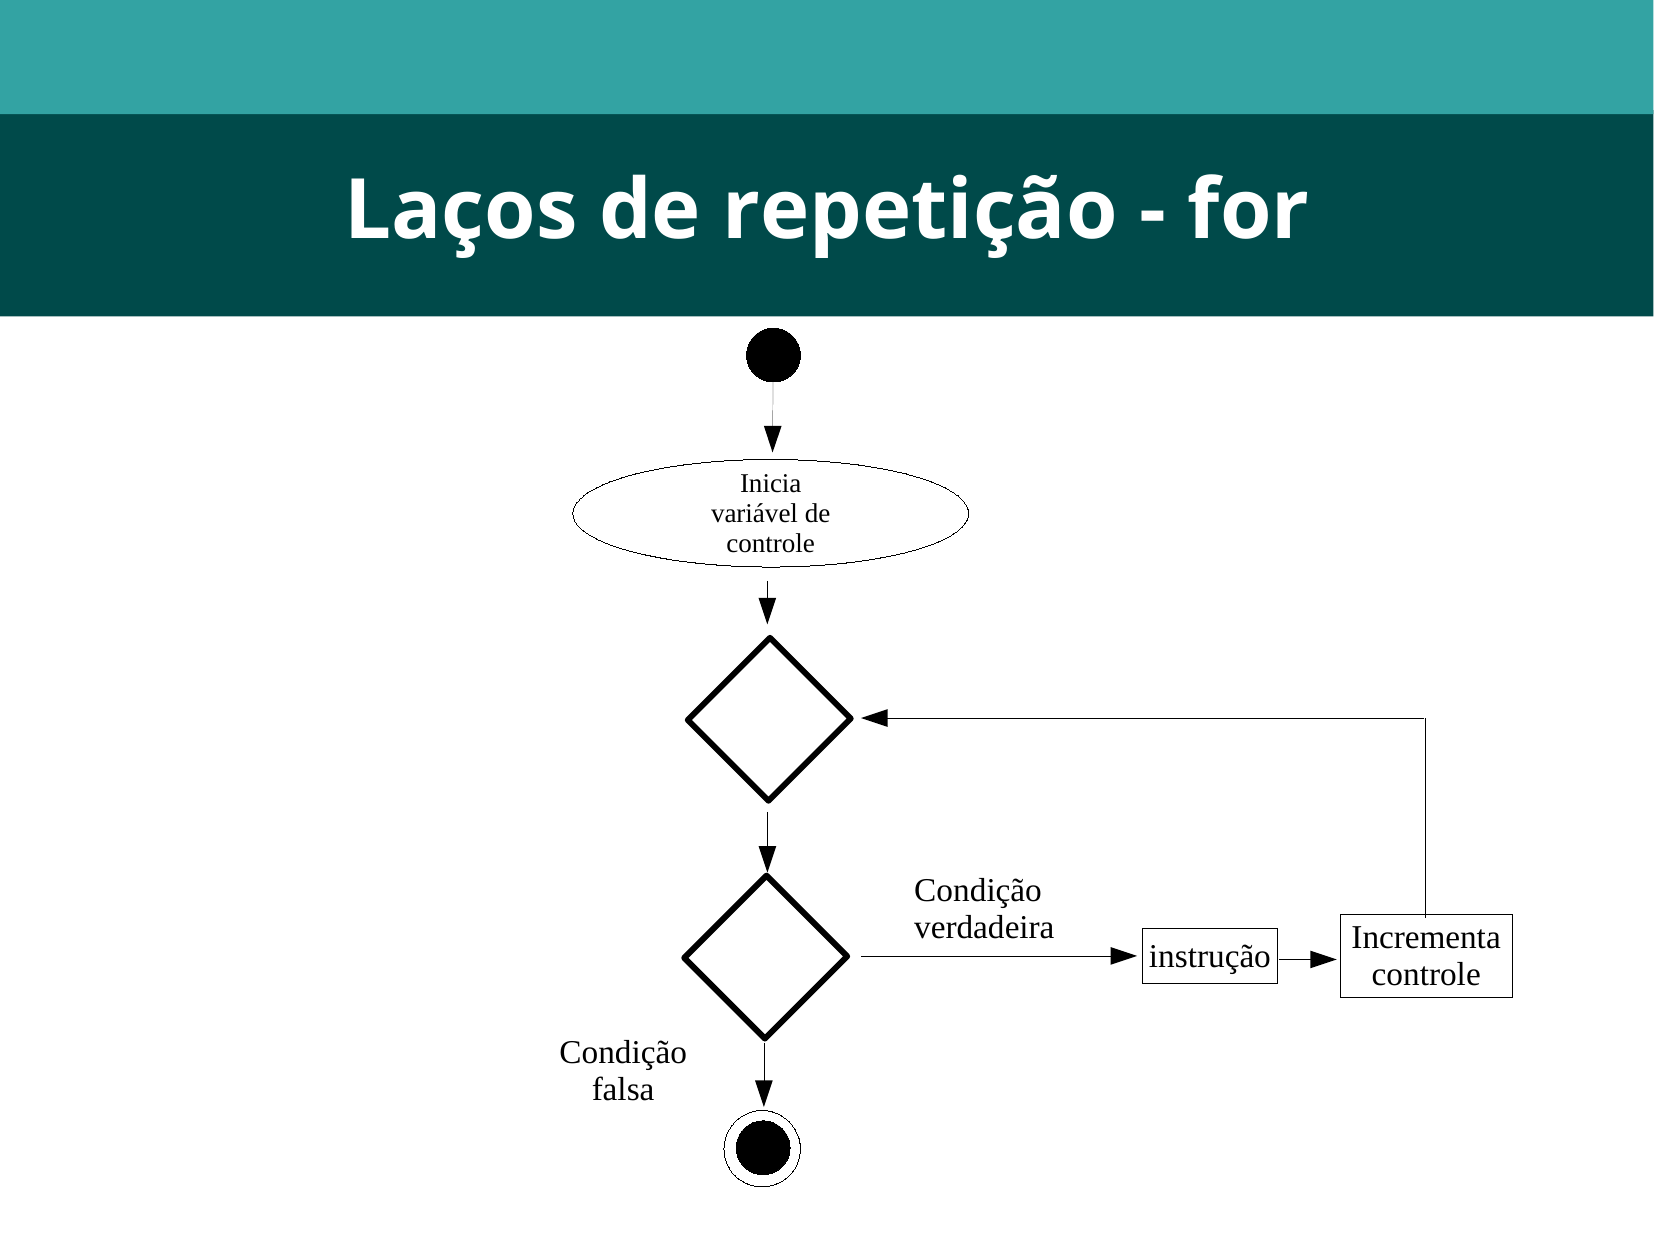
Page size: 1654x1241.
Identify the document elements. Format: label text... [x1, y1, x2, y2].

text_box instrução [1142, 928, 1278, 984]
text_box [736, 1120, 791, 1175]
text_box Condição falsa [515, 1030, 731, 1111]
text_box Incrementa controle [1340, 914, 1513, 998]
text_box Inicia variável de controle [572, 459, 969, 568]
title Laços de repetição - for [121, 102, 1534, 311]
text_box [684, 875, 848, 1039]
text_box [746, 328, 801, 382]
text_box Condição verdadeira [876, 869, 1092, 950]
text_box [687, 637, 851, 801]
